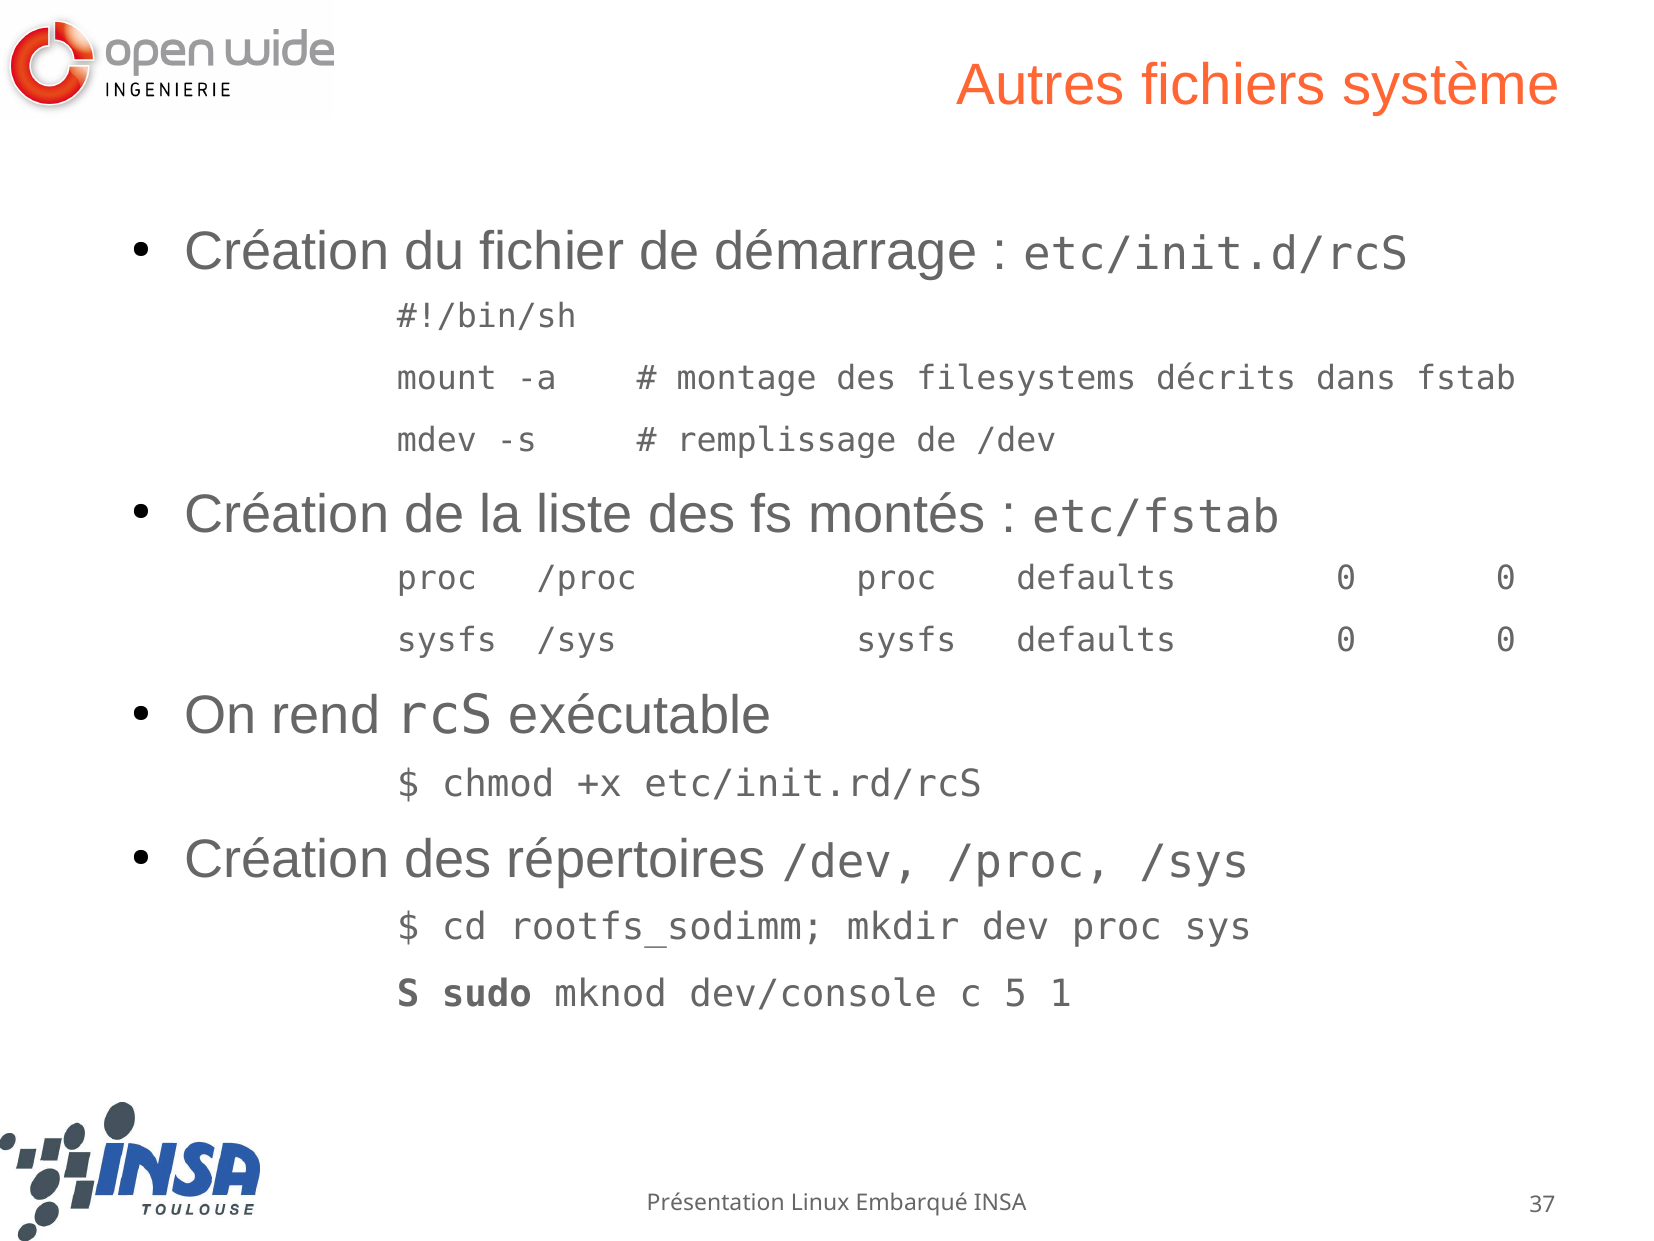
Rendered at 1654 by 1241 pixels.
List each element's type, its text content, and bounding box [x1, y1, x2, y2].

picture [0, 1102, 260, 1241]
list Création du fichier de démarrage : etc/init.d/rcS #!/bin/sh mount -a # montage des filesystems décrits dans fstab mdev -s # remplissage de /dev Création de la liste des fs montés : etc/fstab proc /proc proc defaults 0 0 sysfs /sys sysfs defaults 0 0 On rend rcS exécutable $ chmod +x etc/init.rd/rcS Création des répertoires /dev, /proc, /sys $ cd rootfs_sodimm; mkdir dev proc sys S sudo mknod dev/console c 5 1 [113, 220, 1526, 1156]
picture [0, 0, 334, 119]
title Autres fichiers système [413, 12, 1561, 157]
